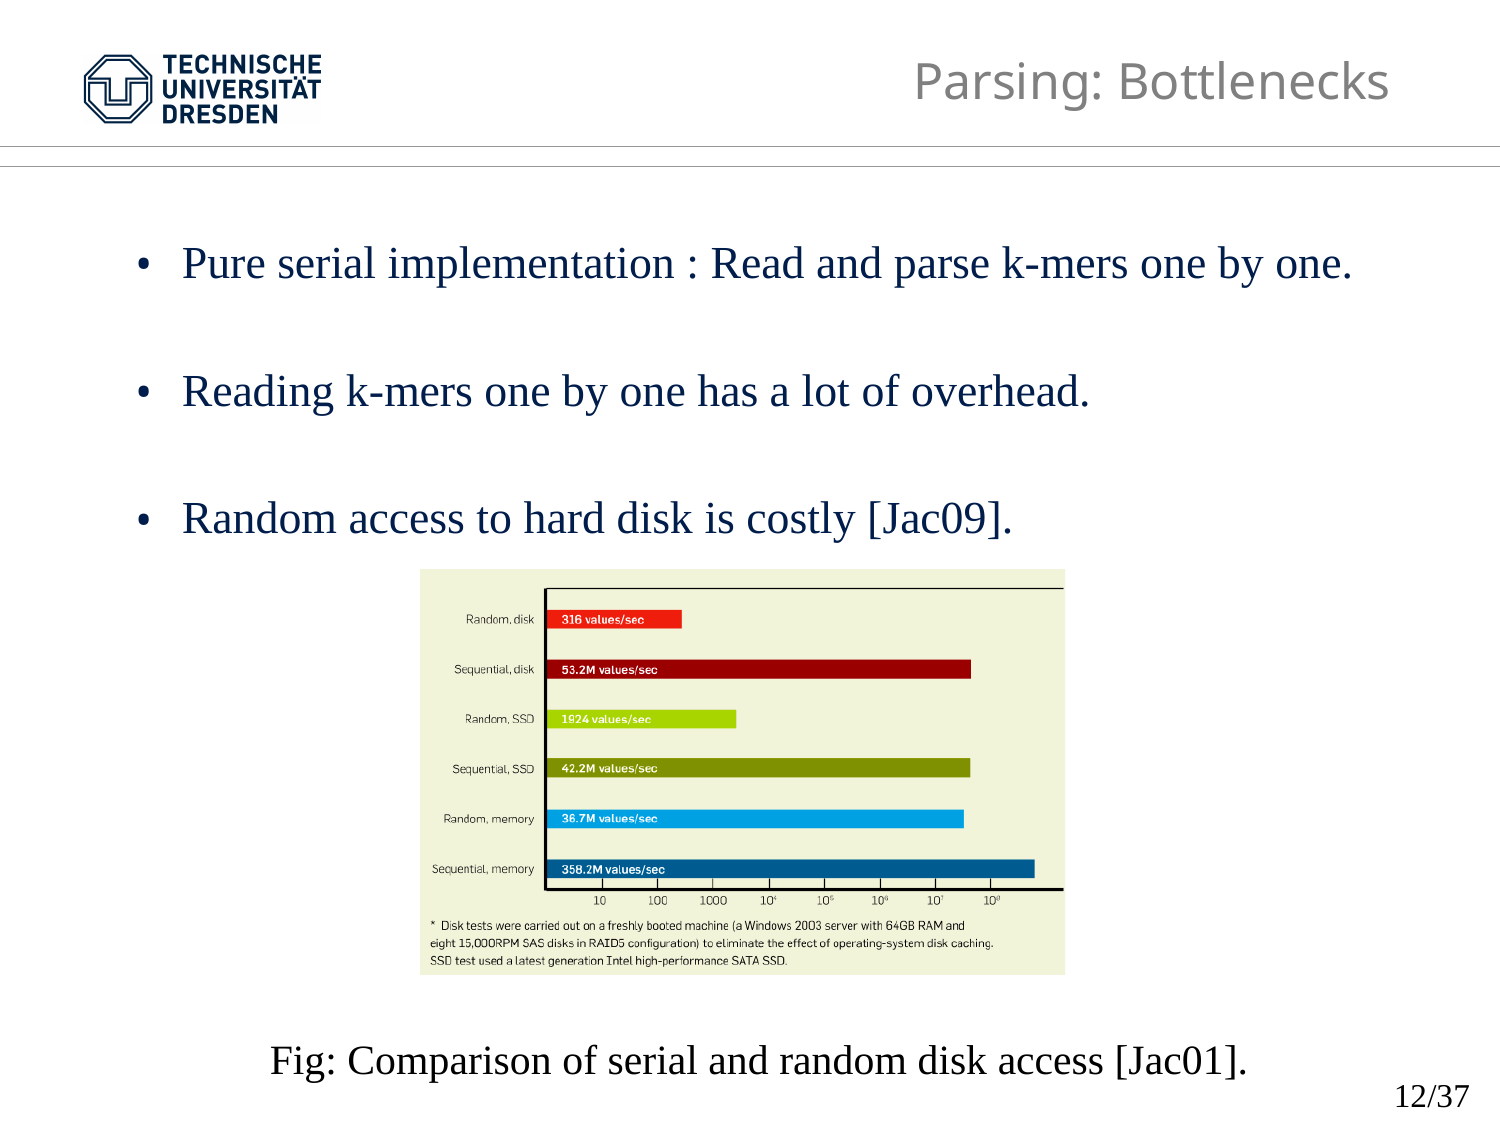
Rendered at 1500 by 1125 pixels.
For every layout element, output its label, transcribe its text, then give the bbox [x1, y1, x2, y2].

text_box Fig: Comparison of serial and random disk access [Jac01]. [255, 1029, 1306, 1125]
list Pure serial implementation : Read and parse k-mers one by one. Reading k-mers one by one has a lot of overhead. Random access to hard disk is costly [Jac09]. [60, 229, 1411, 961]
picture [83, 54, 321, 124]
title Parsing: Bottlenecks [590, 12, 1392, 148]
picture [420, 569, 1066, 976]
